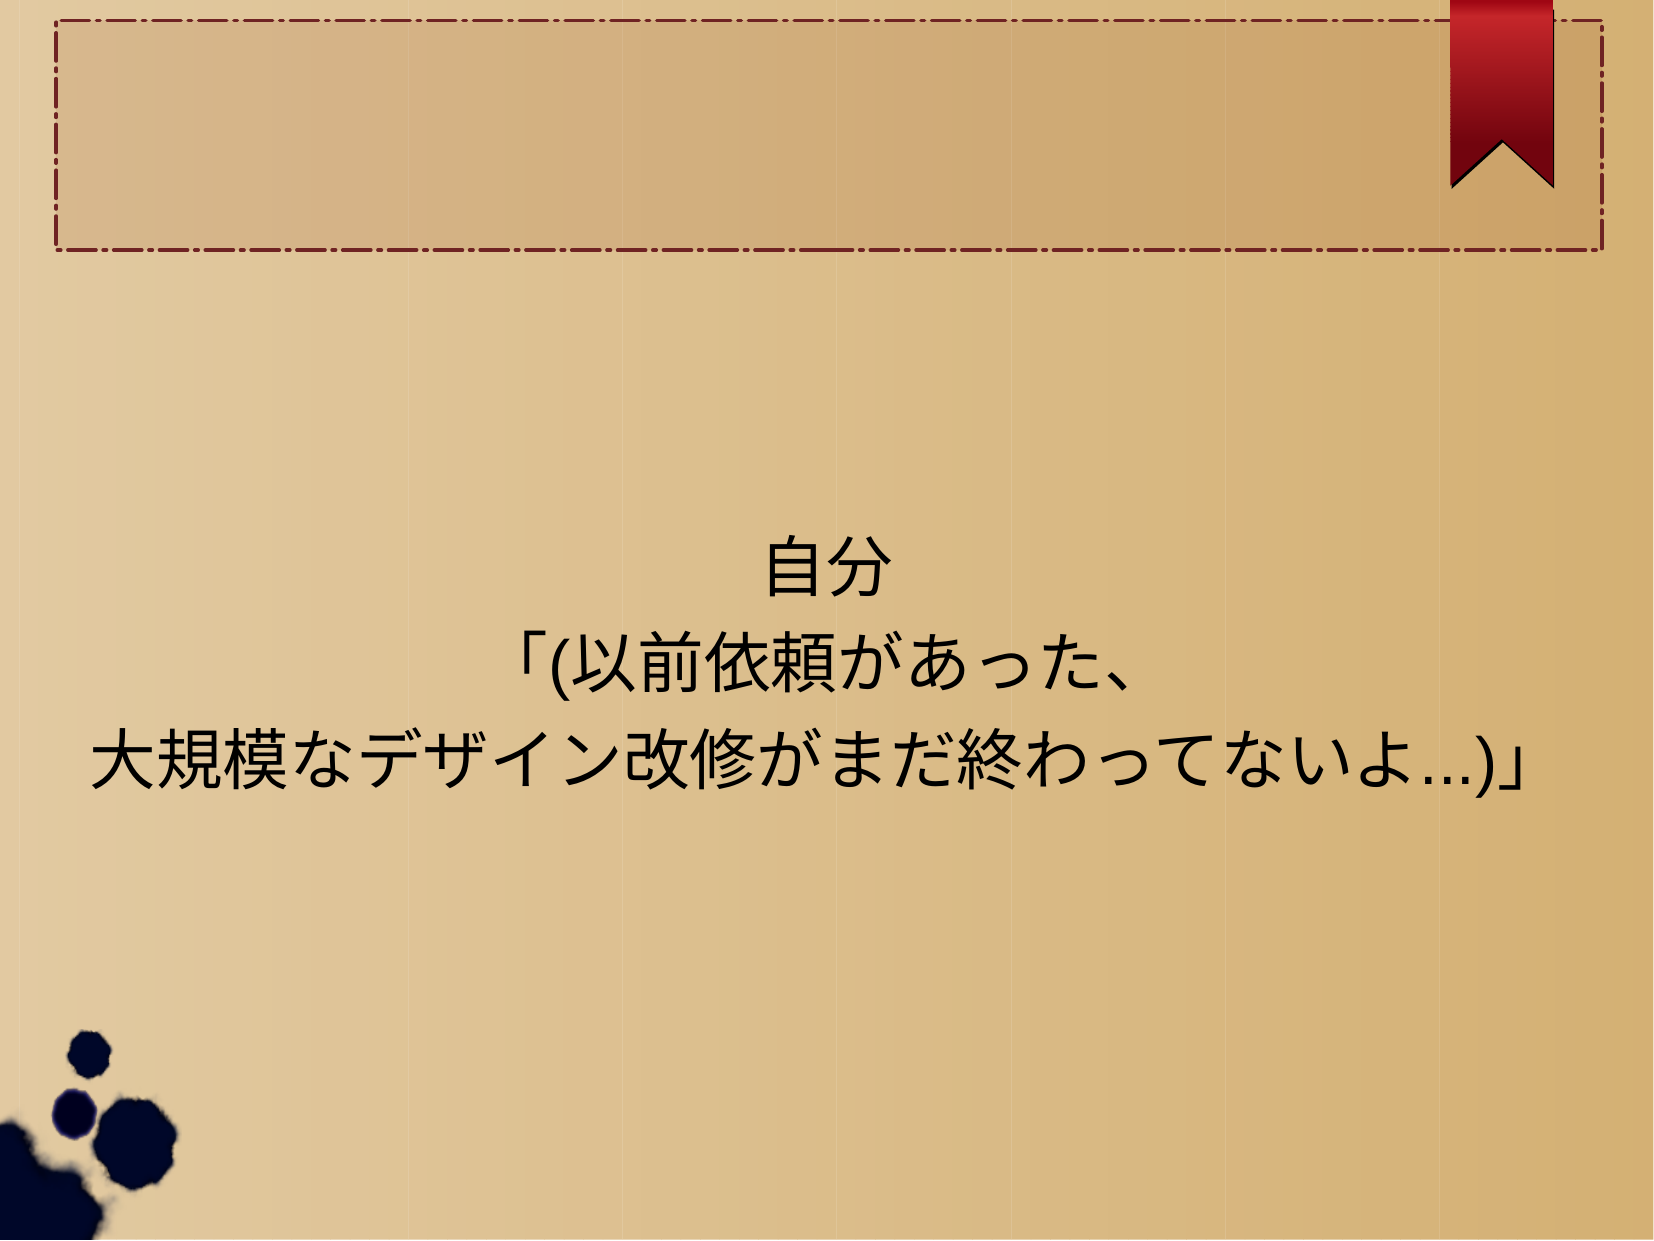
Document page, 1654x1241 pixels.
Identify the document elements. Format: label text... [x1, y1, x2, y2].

subtitle 自分 「(以前依頼があった、 大規模なデザイン改修がまだ終わってないよ...)」 [82, 299, 1571, 1019]
